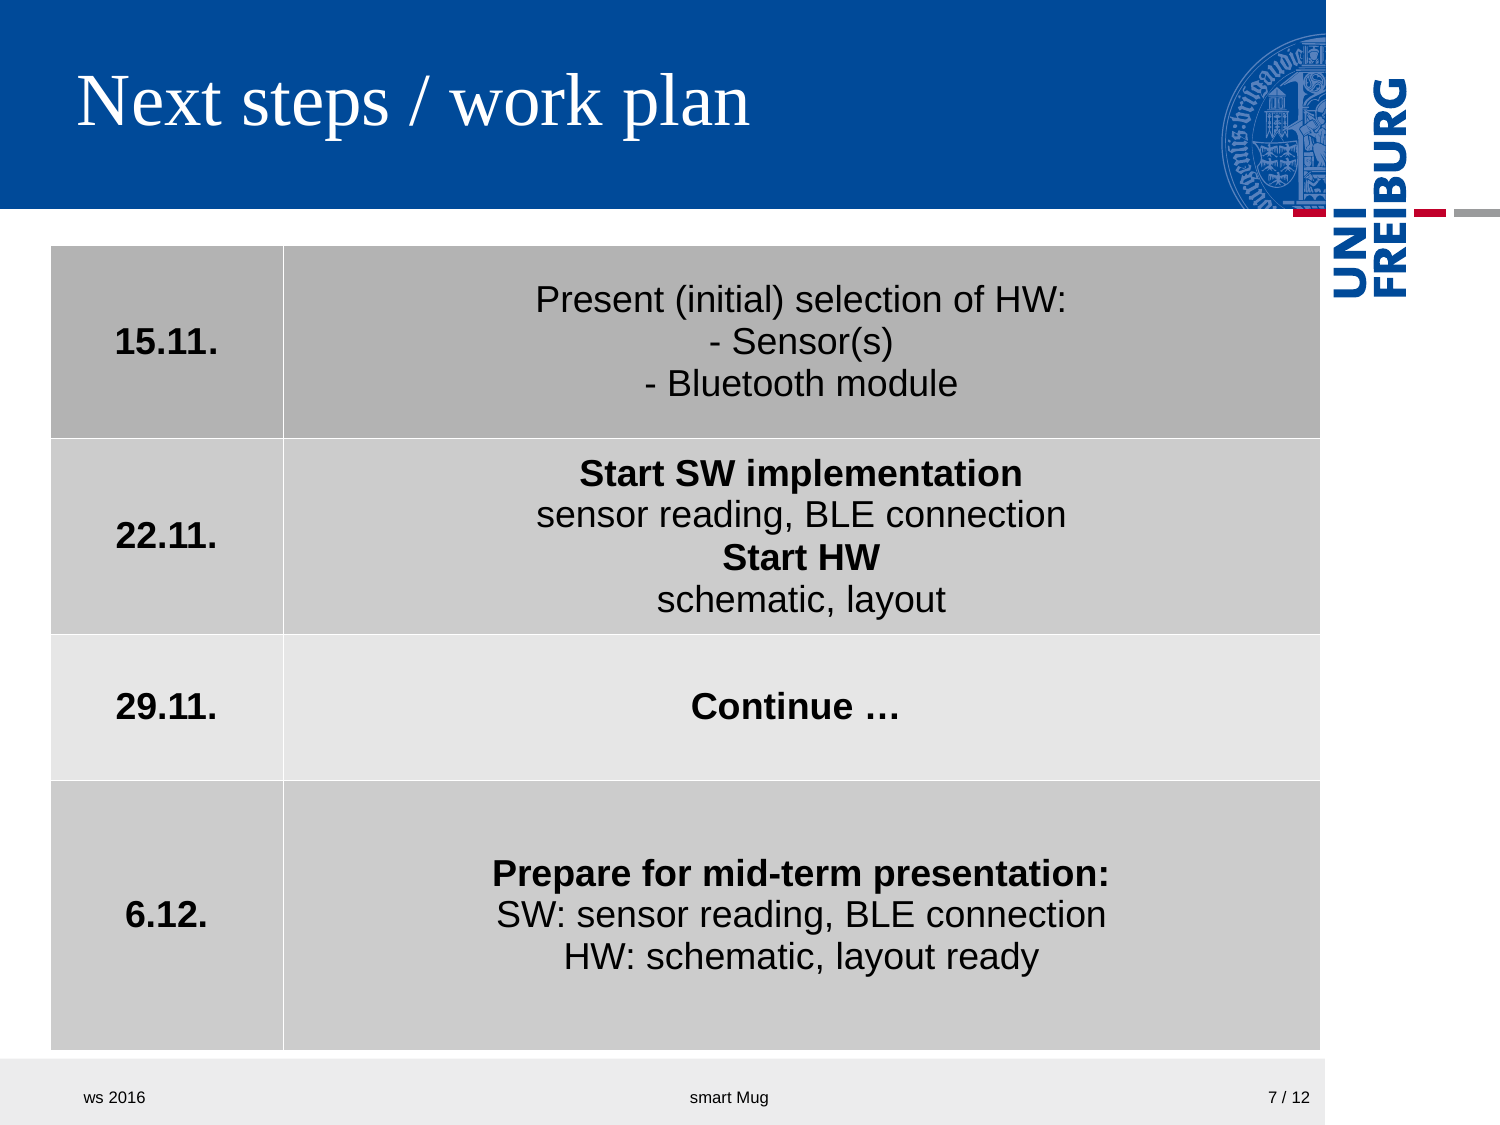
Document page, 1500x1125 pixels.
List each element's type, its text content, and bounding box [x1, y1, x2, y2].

table_cell Start SW implementation sensor reading, BLE connection Start HW schematic, layout [284, 439, 1320, 634]
table_cell 6.12. [51, 781, 283, 1050]
table_cell 29.11. [51, 635, 283, 780]
title Next steps / work plan [76, 50, 1235, 169]
table_header 15.11. [51, 246, 283, 438]
table_cell 22.11. [51, 439, 283, 634]
table_cell Prepare for mid-term presentation: SW: sensor reading, BLE connection HW: schematic, layout ready [284, 781, 1320, 1050]
table_header Present (initial) selection of HW: - Sensor(s) - Bluetooth module [284, 246, 1320, 438]
table_cell Continue … [284, 635, 1320, 780]
